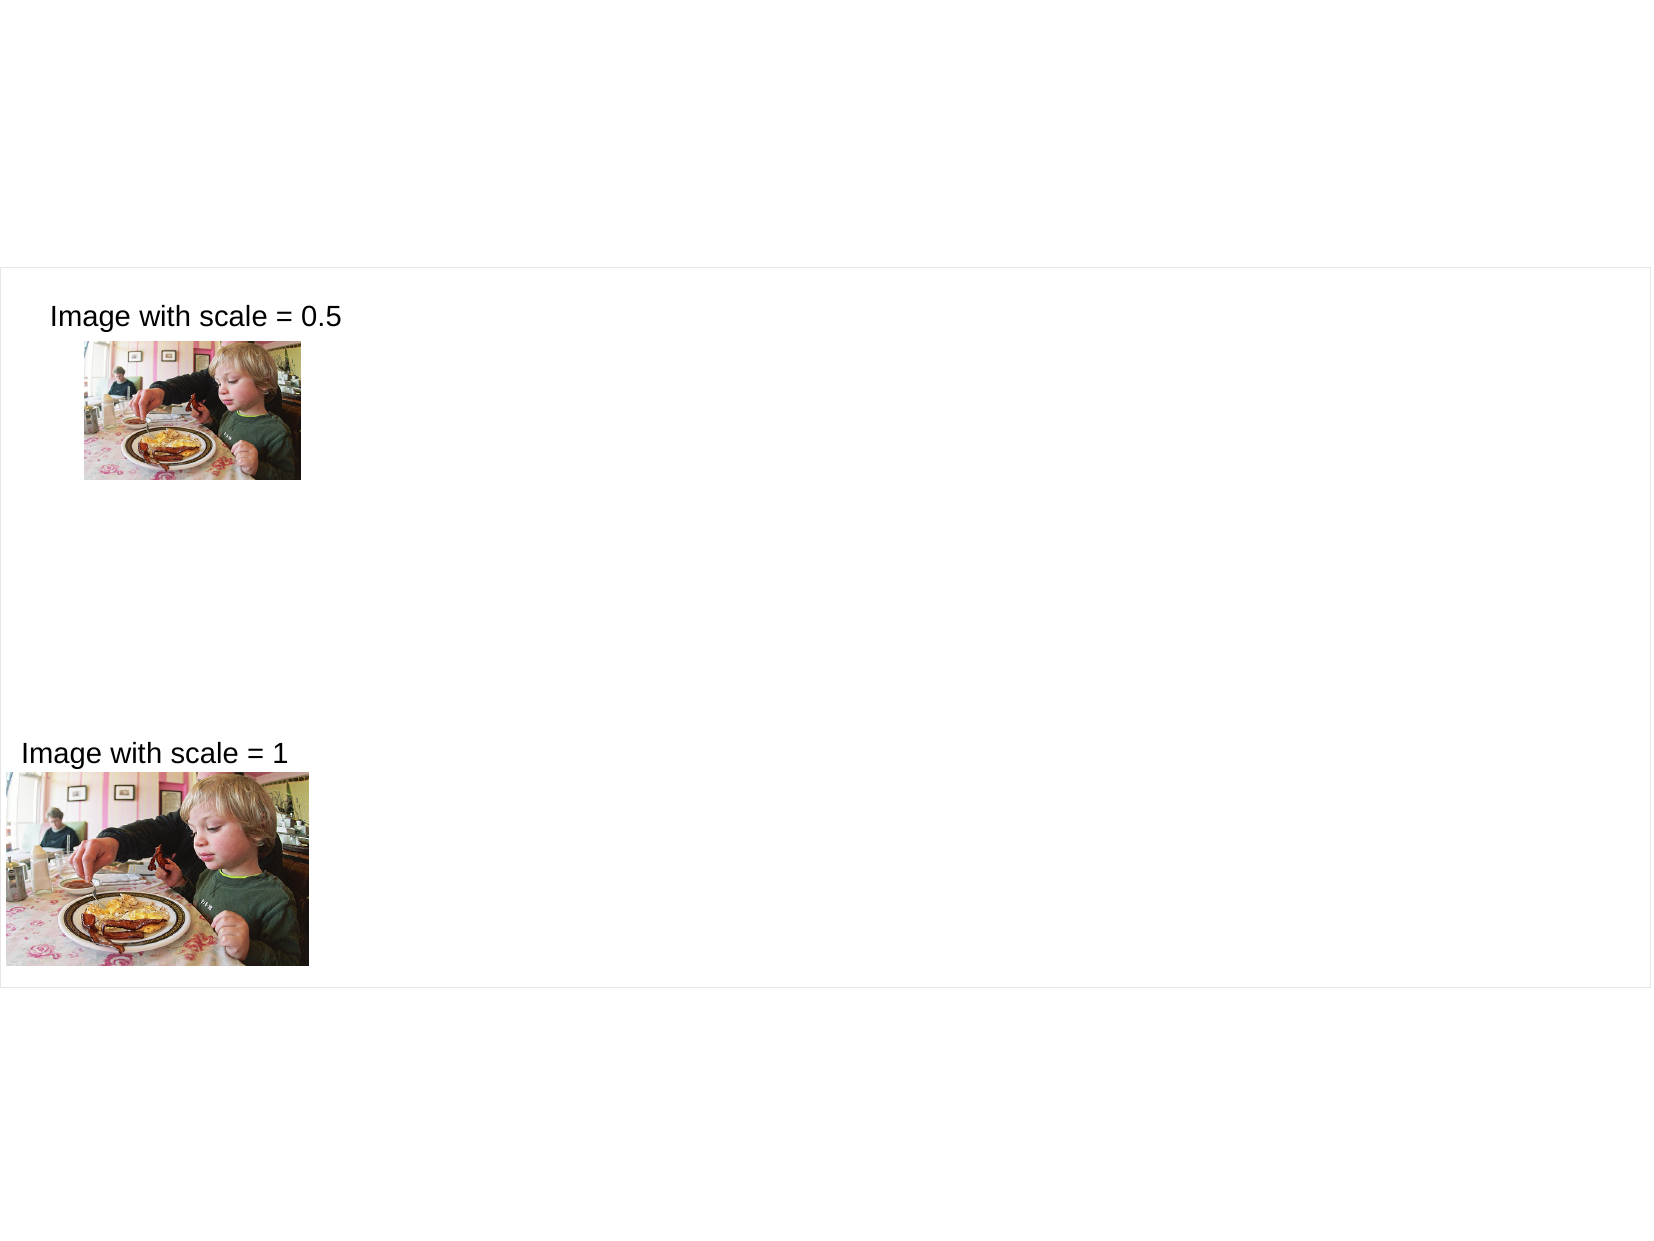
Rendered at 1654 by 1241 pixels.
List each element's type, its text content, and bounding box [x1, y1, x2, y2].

text_box Image with scale = 0.5 [31, 292, 361, 341]
picture [84, 341, 301, 480]
picture [6, 772, 309, 966]
text_box Image with scale = 1 [1, 729, 319, 777]
